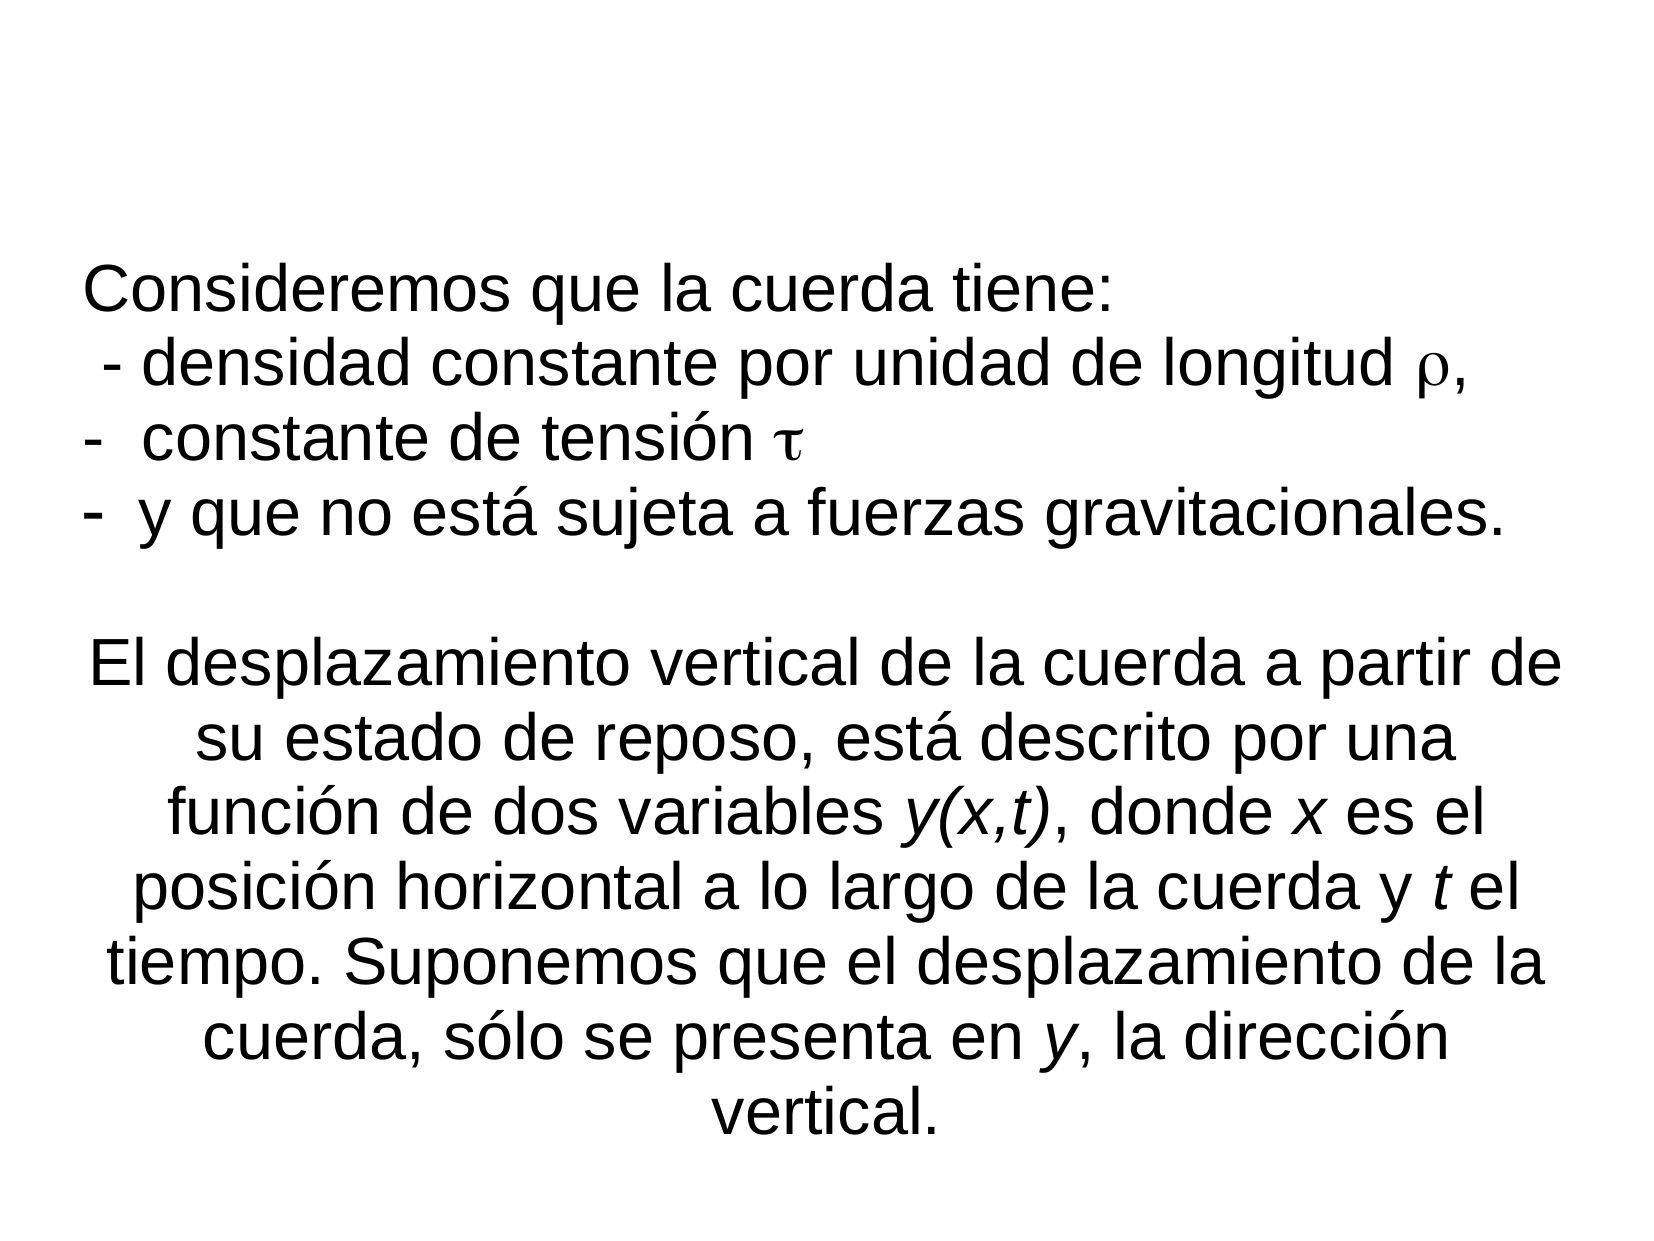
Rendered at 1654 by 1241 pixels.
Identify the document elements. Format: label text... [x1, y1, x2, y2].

subtitle Consideremos que la cuerda tiene: - densidad constante por unidad de longitud r, - constante de tensión t - y que no está sujeta a fuerzas gravitacionales. El desplazamiento vertical de la cuerda a partir de su estado de reposo, está descrito por una función de dos variables y(x,t), donde x es el posición horizontal a lo largo de la cuerda y t el tiempo. Suponemos que el desplazamiento de la cuerda, sólo se presenta en y, la dirección vertical. [82, 232, 1571, 1167]
